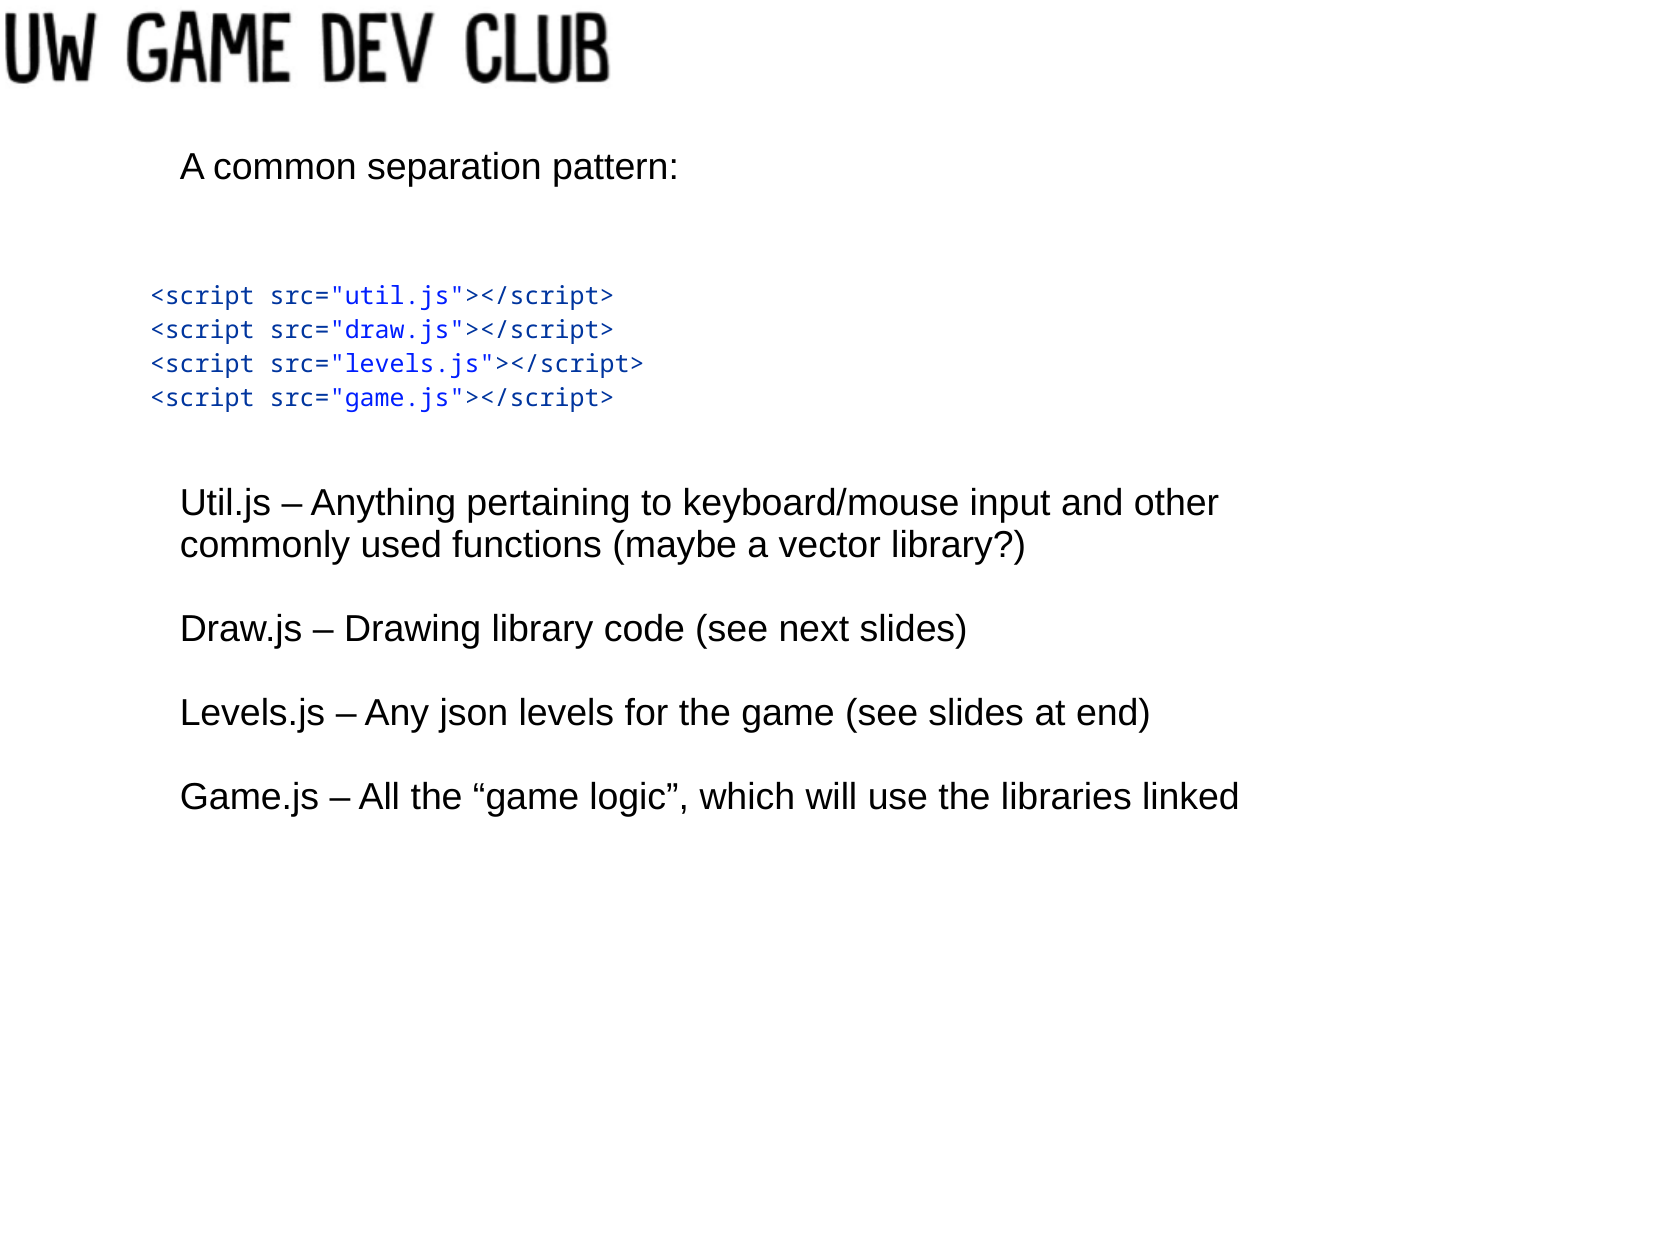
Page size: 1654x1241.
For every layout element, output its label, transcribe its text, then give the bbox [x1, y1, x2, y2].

text_box Util.js – Anything pertaining to keyboard/mouse input and other commonly used functions (maybe a vector library?) Draw.js – Drawing library code (see next slides) Levels.js – Any json levels for the game (see slides at end) Game.js – All the “game logic”, which will use the libraries linked [165, 474, 1411, 826]
text_box A common separation pattern: [165, 138, 1501, 196]
text_box <script src="util.js"></script> <script src="draw.js"></script> <script src="levels.js"></script> <script src="game.js"></script> [135, 270, 1411, 410]
picture [1, 1, 617, 90]
